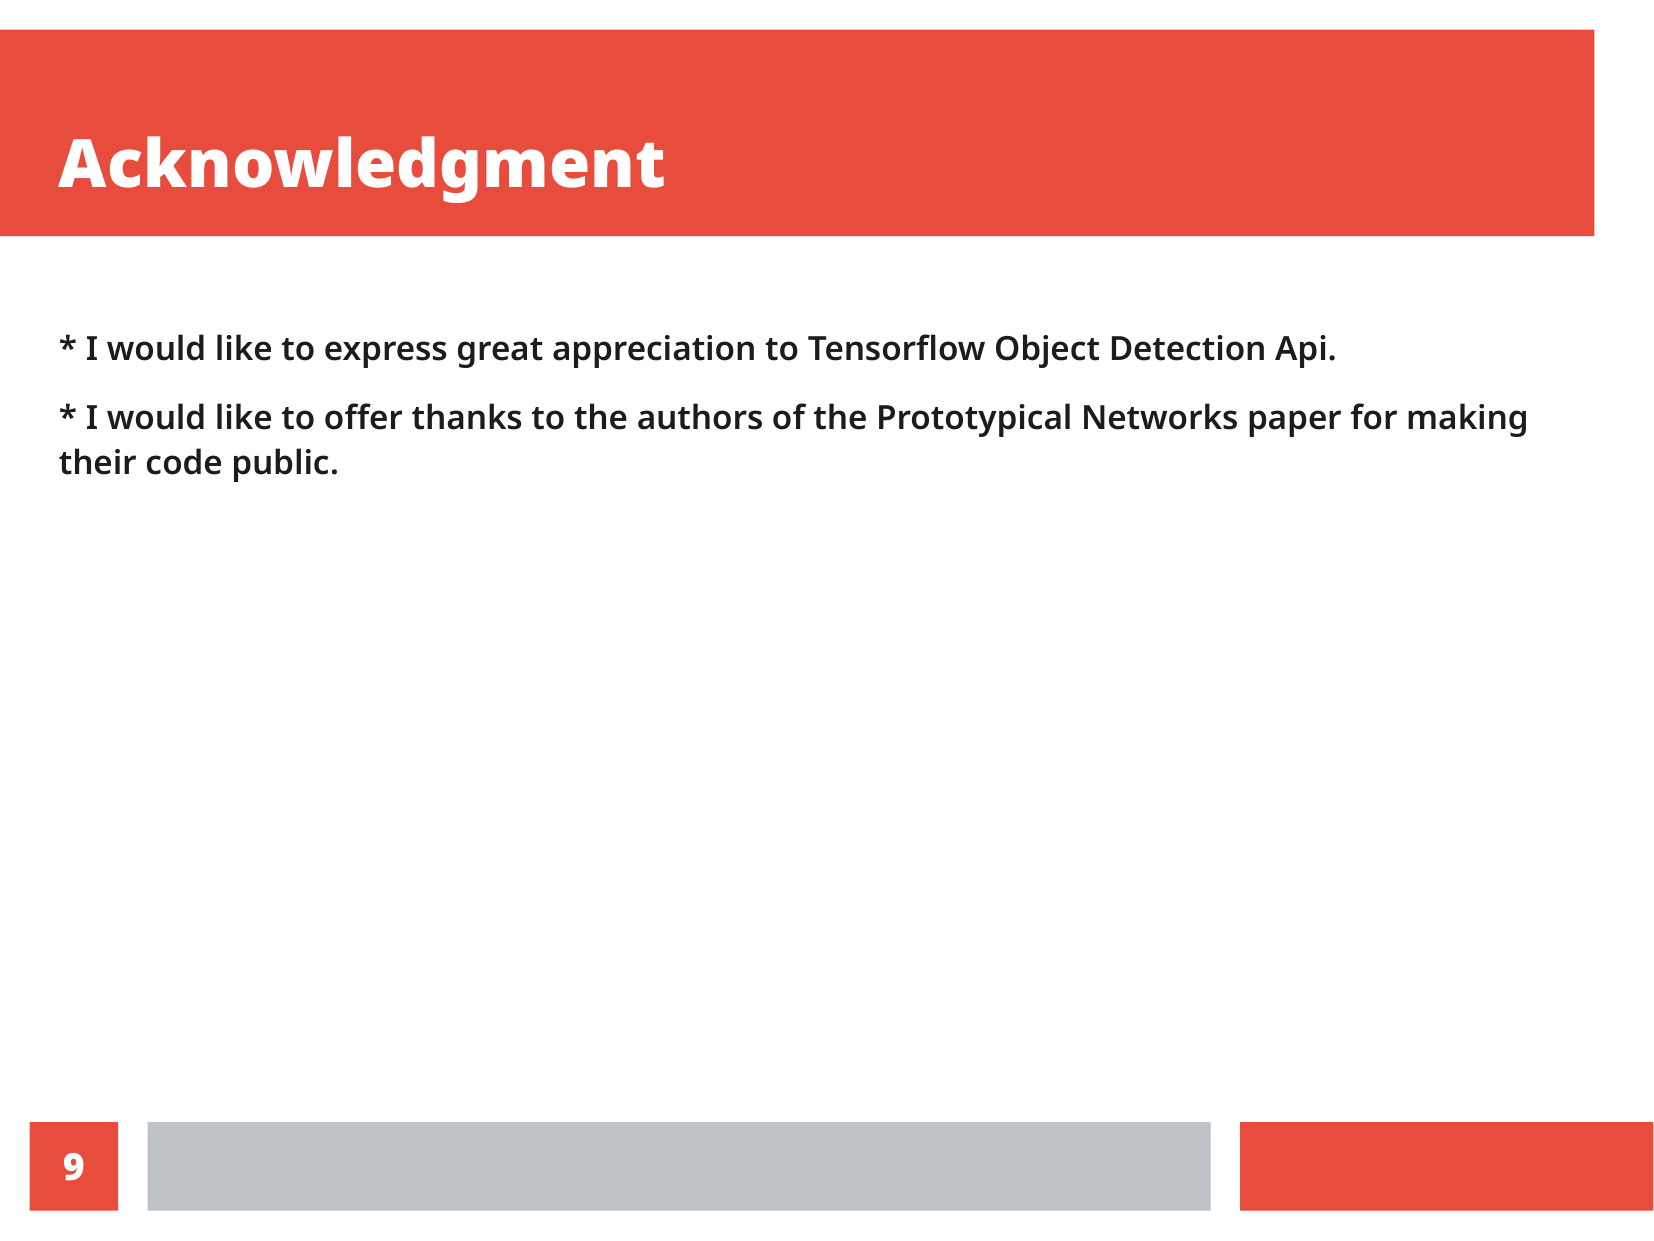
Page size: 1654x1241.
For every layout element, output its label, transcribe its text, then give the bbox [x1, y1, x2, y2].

title Acknowledgment [59, 59, 1595, 207]
list * I would like to express great appreciation to Tensorflow Object Detection Api. * I would like to offer thanks to the authors of the Prototypical Networks paper for making their code public. [59, 324, 1565, 1093]
